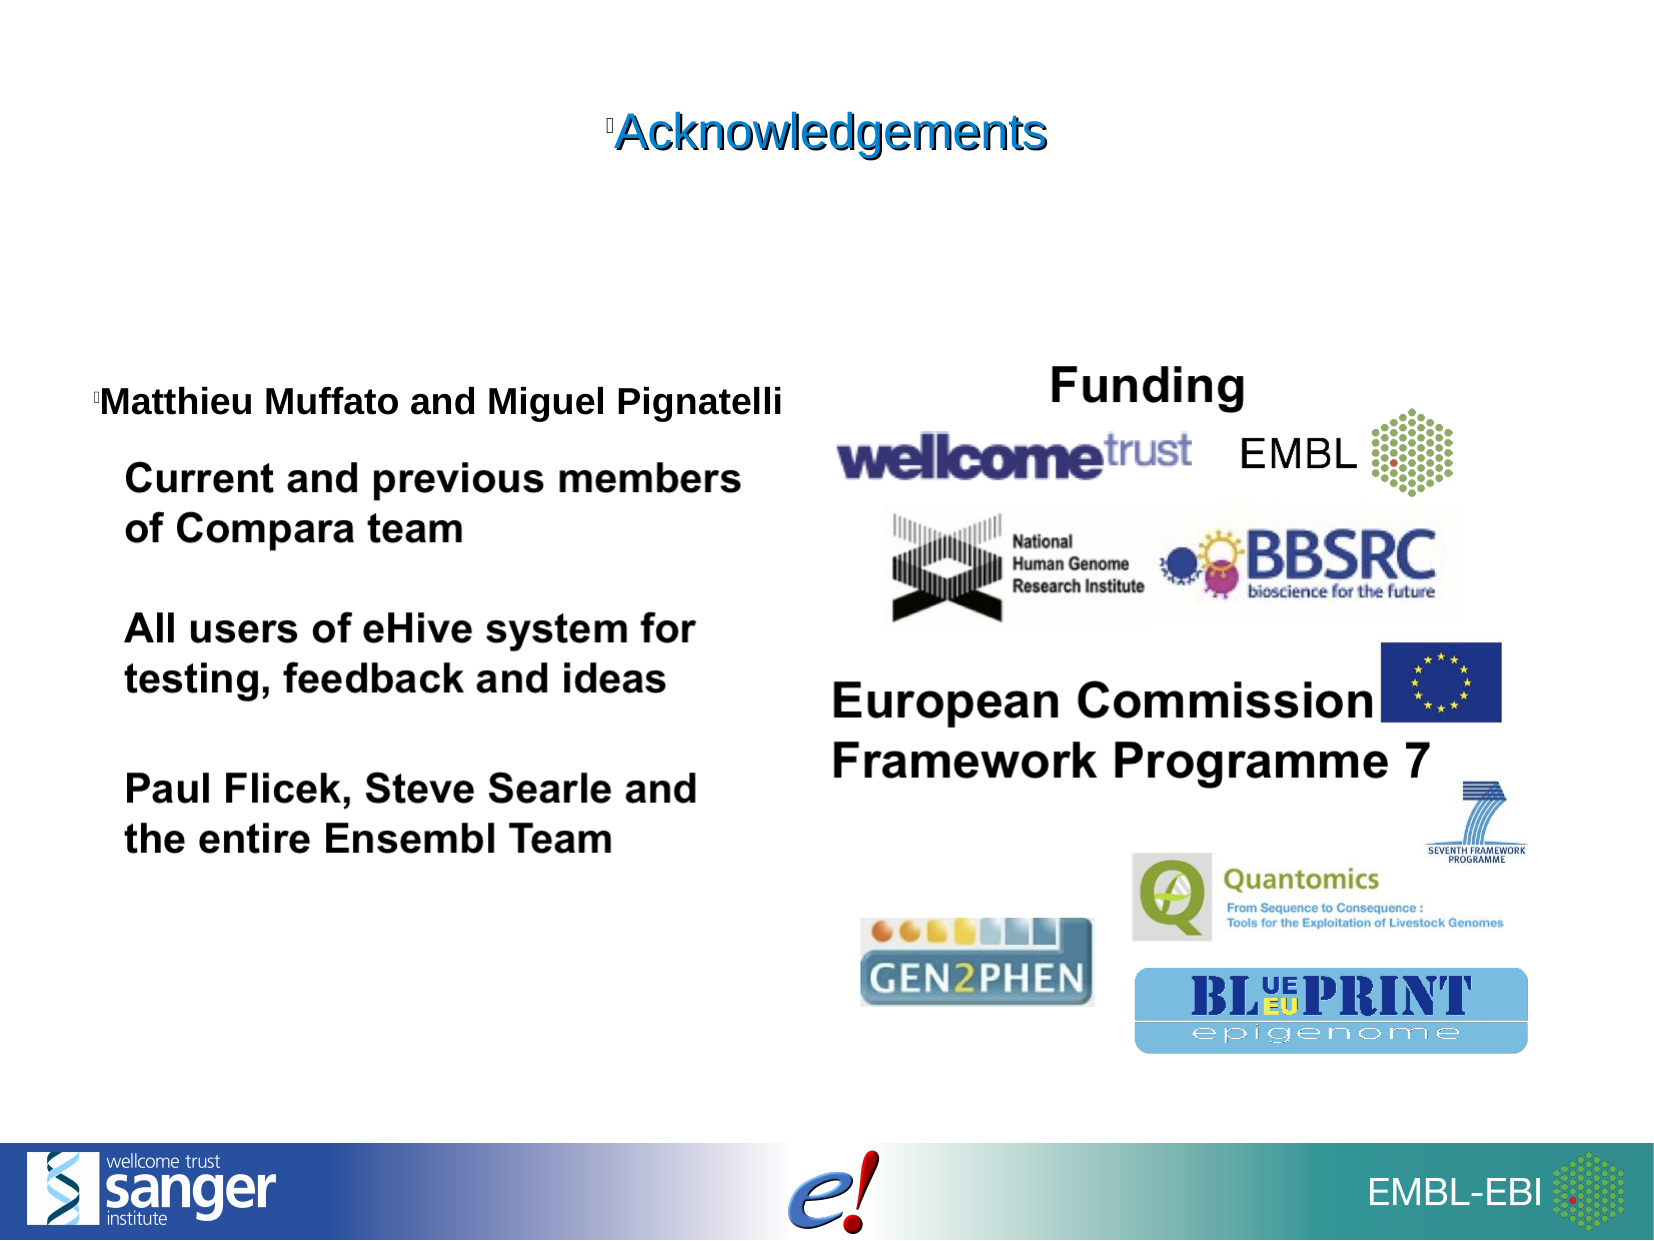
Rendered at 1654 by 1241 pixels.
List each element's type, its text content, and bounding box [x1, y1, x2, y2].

text_box Matthieu Muffato and Miguel Pignatelli [93, 376, 891, 466]
text_box Acknowledgements [82, 49, 1571, 207]
picture [112, 354, 1536, 1063]
picture [0, 1143, 1654, 1240]
